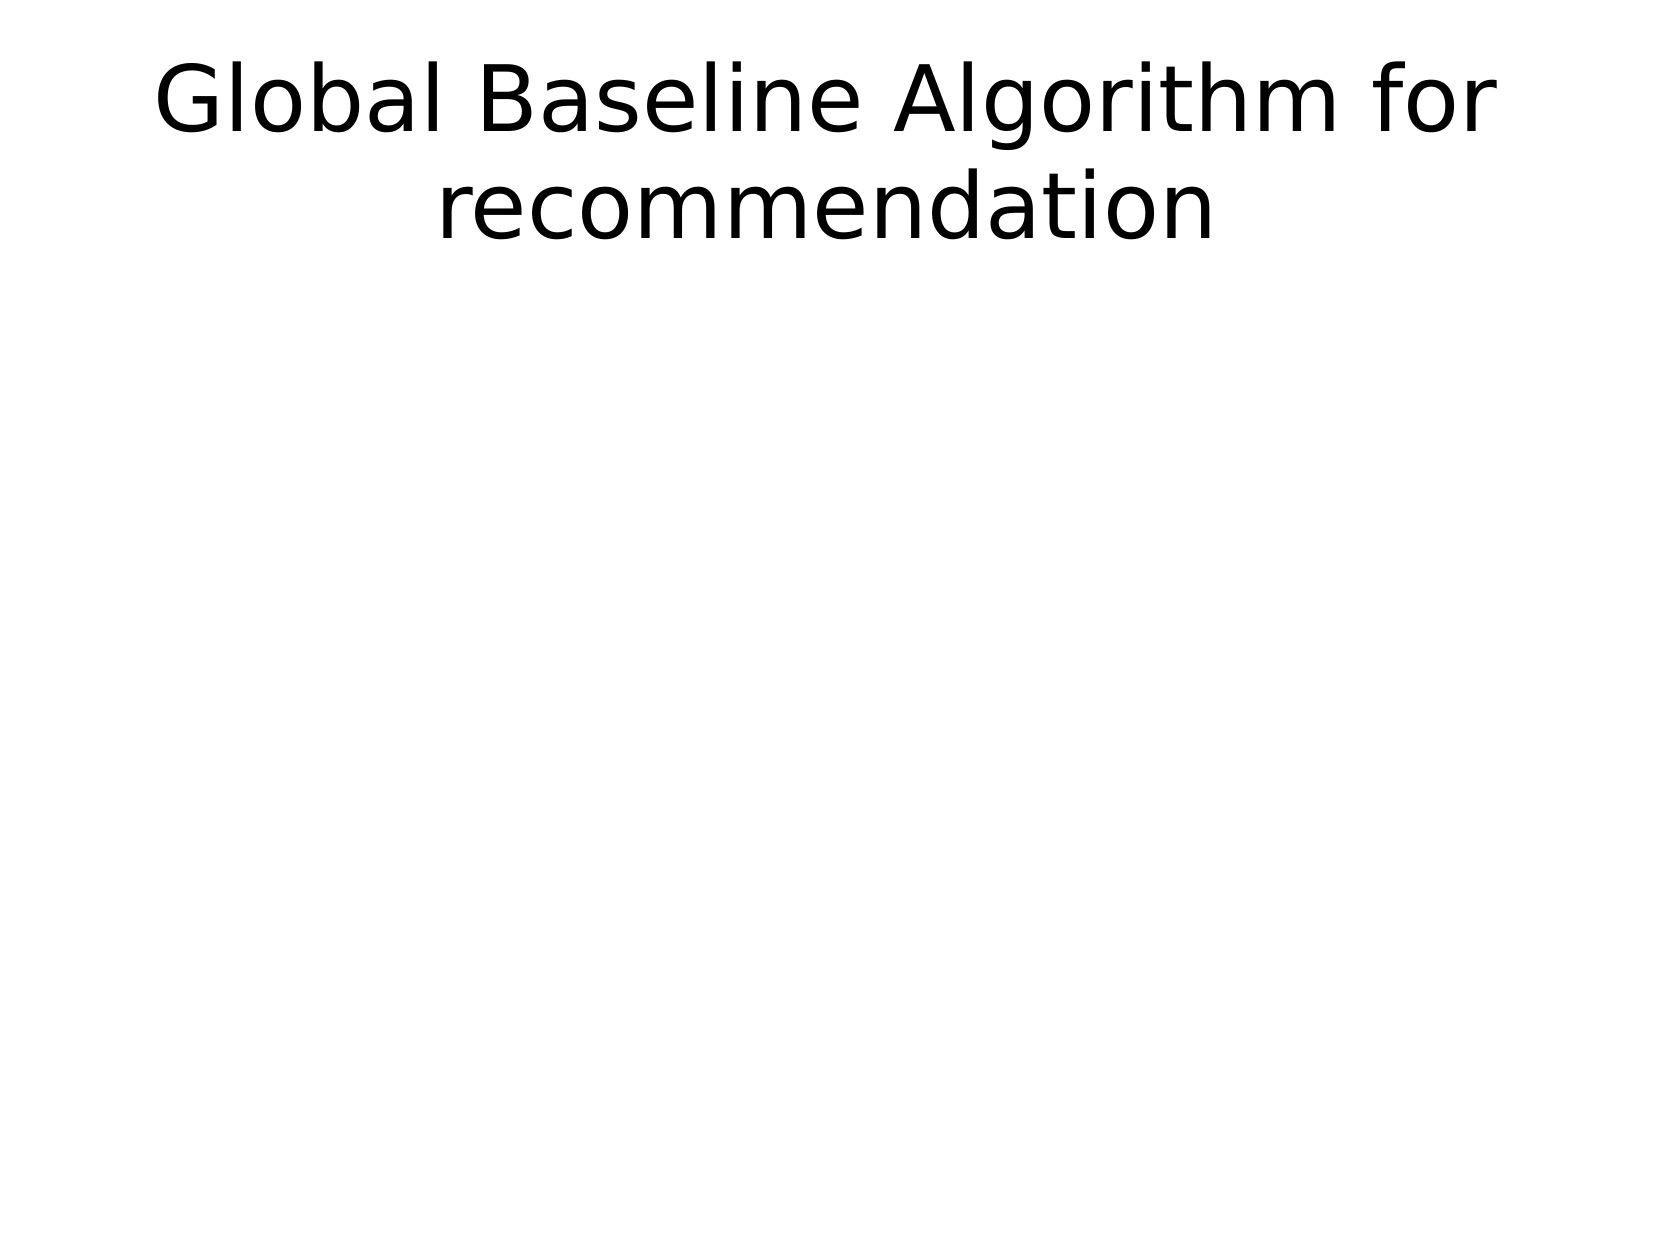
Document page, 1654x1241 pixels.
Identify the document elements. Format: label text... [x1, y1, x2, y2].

title Global Baseline Algorithm for recommendation [82, 46, 1571, 260]
